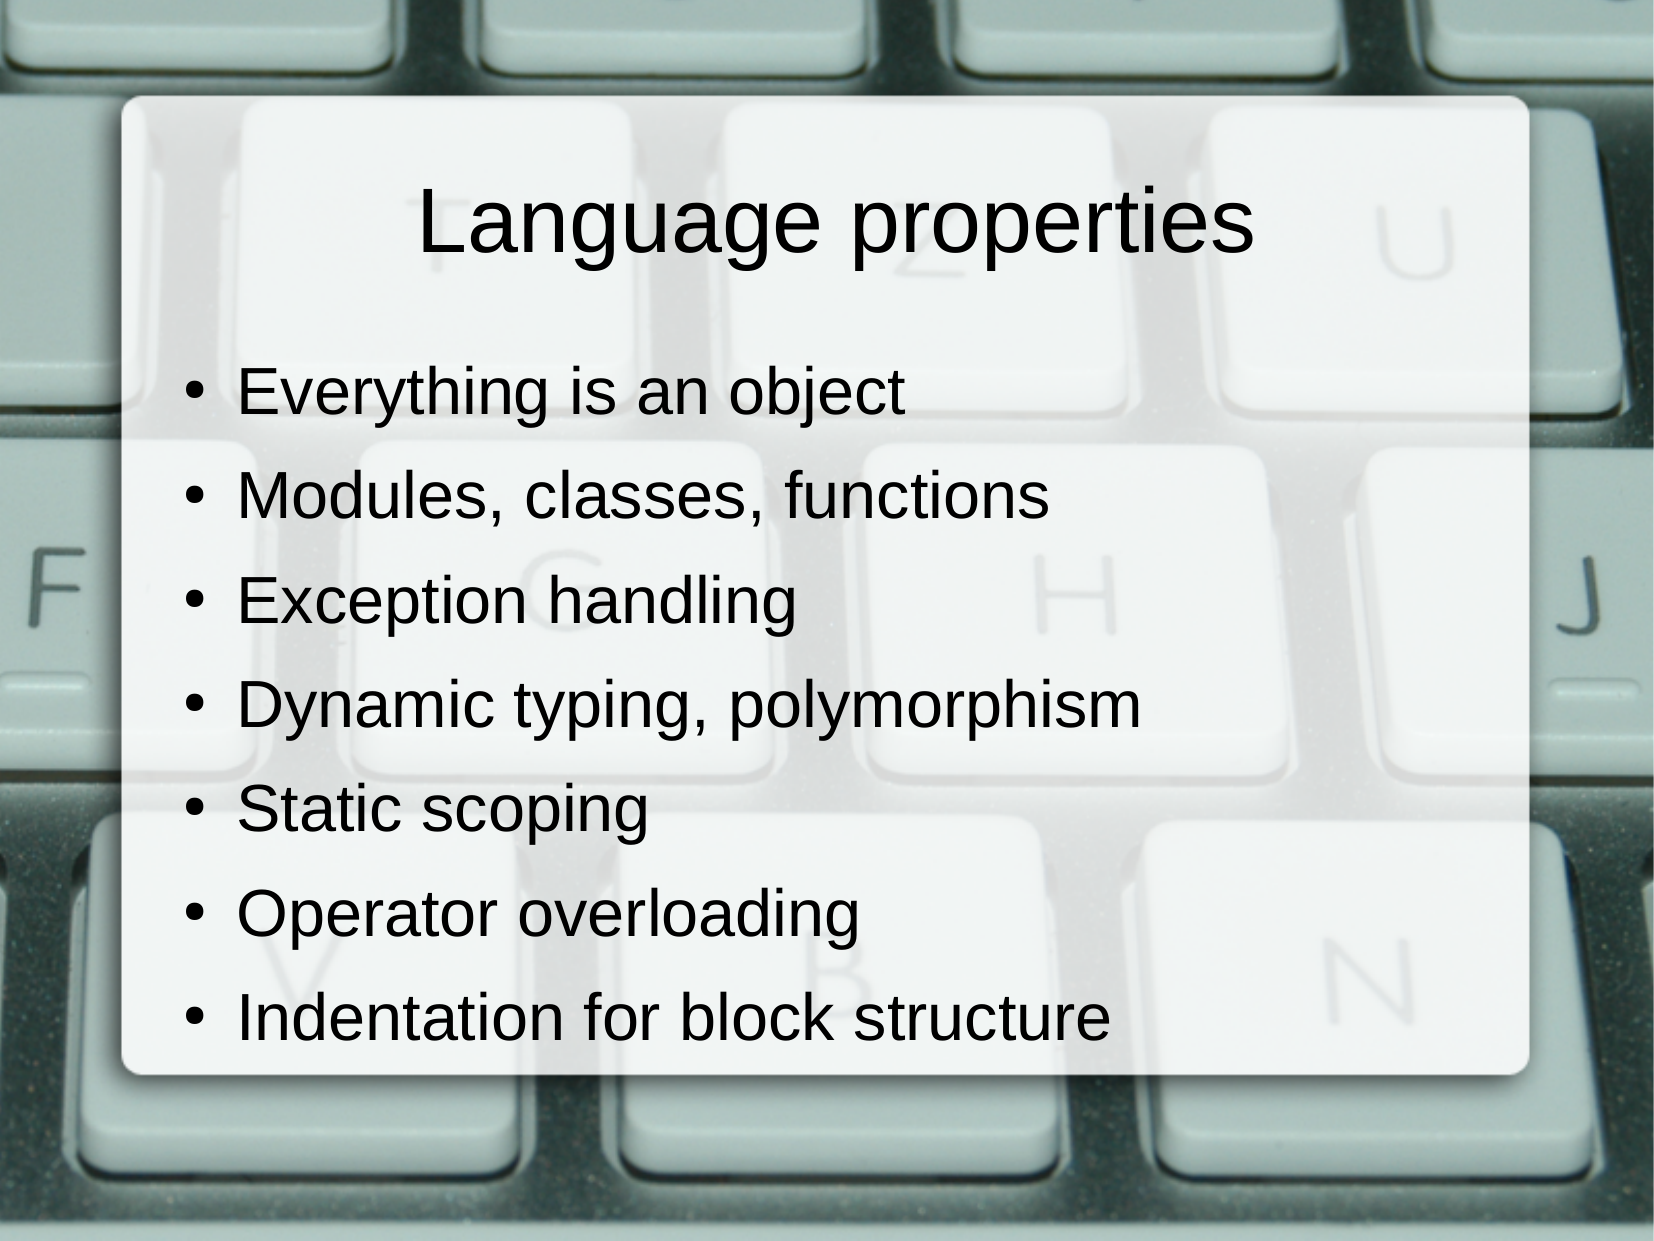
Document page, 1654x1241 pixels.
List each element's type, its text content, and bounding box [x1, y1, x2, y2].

picture [0, 0, 1654, 1241]
title Language properties [135, 117, 1506, 325]
list Everything is an object Modules, classes, functions Exception handling Dynamic typing, polymorphism Static scoping Operator overloading Indentation for block structure [147, 354, 1506, 1241]
